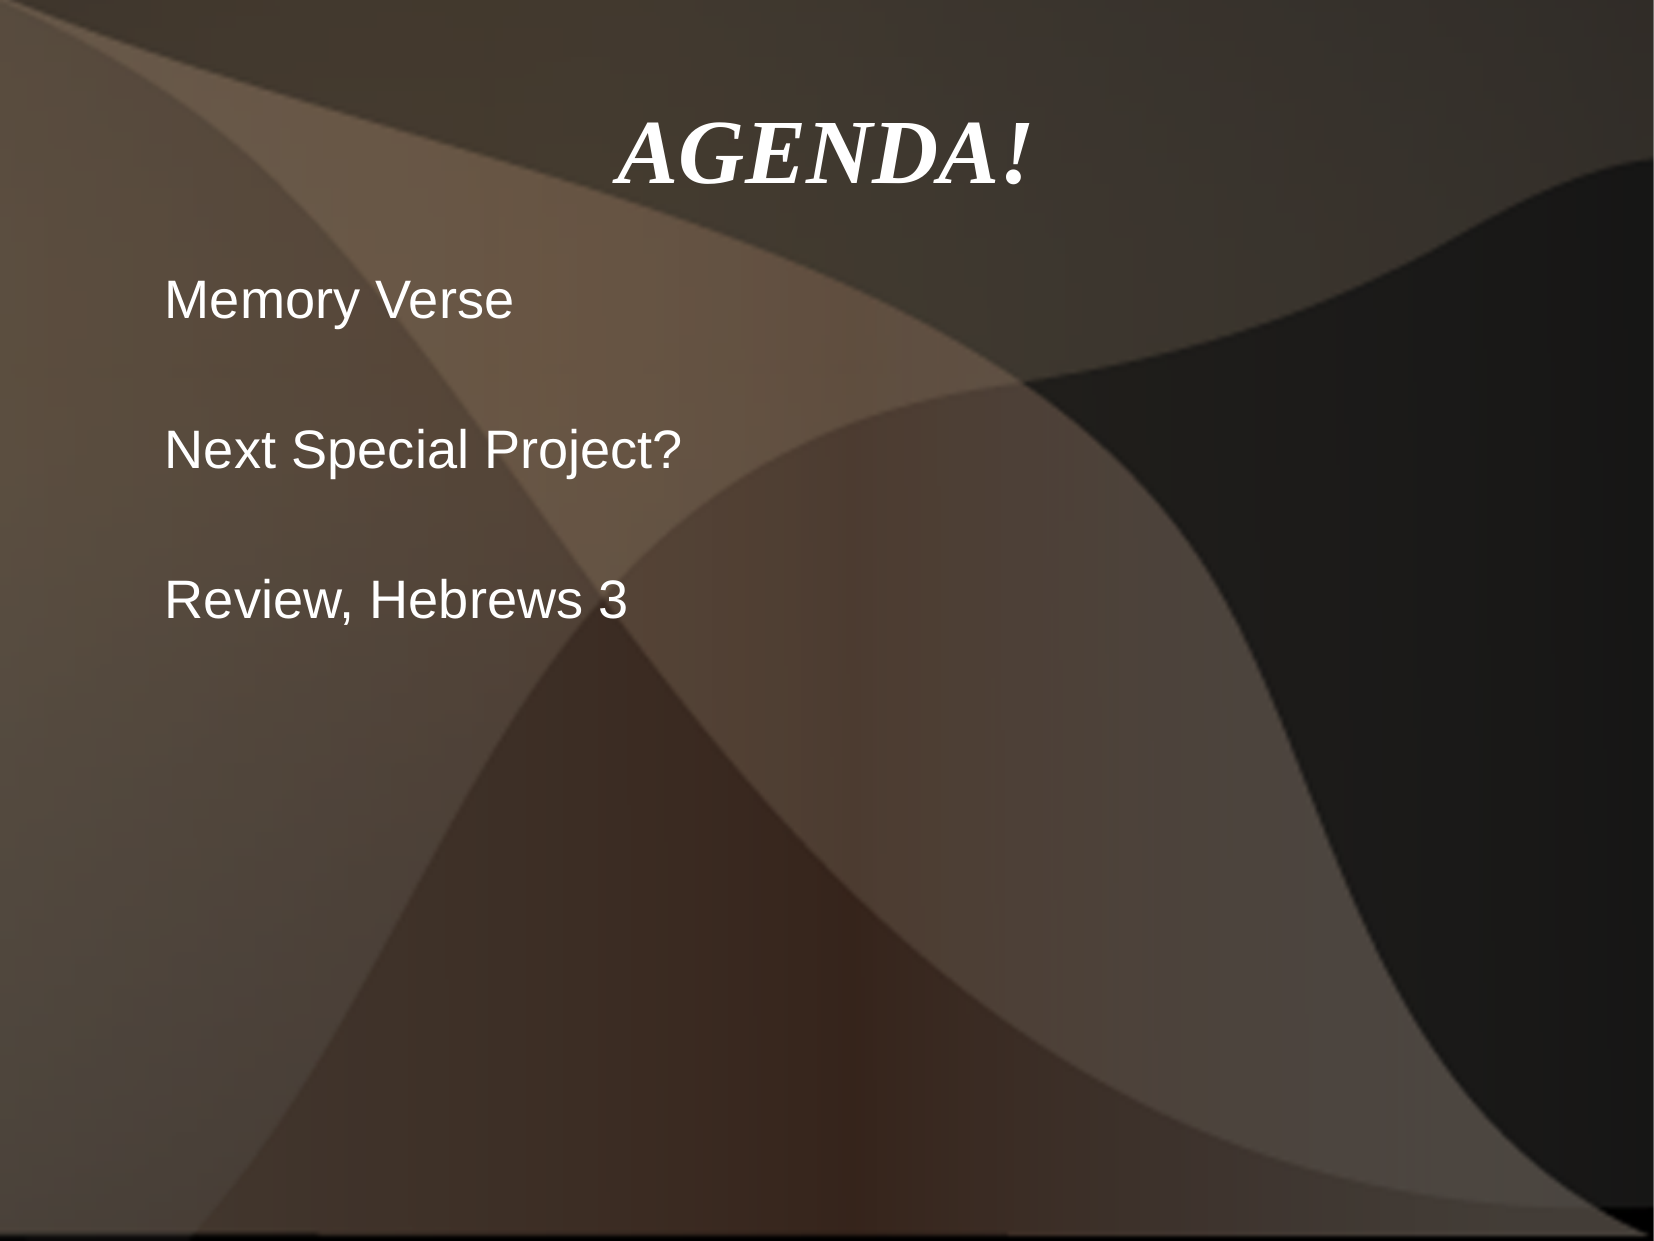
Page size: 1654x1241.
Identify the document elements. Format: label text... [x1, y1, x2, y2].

text_box Review, Hebrews 3 [150, 562, 660, 638]
picture [0, 0, 1654, 1241]
text_box Memory Verse [150, 262, 530, 338]
text_box Next Special Project? [150, 412, 714, 488]
title AGENDA! [82, 49, 1571, 257]
